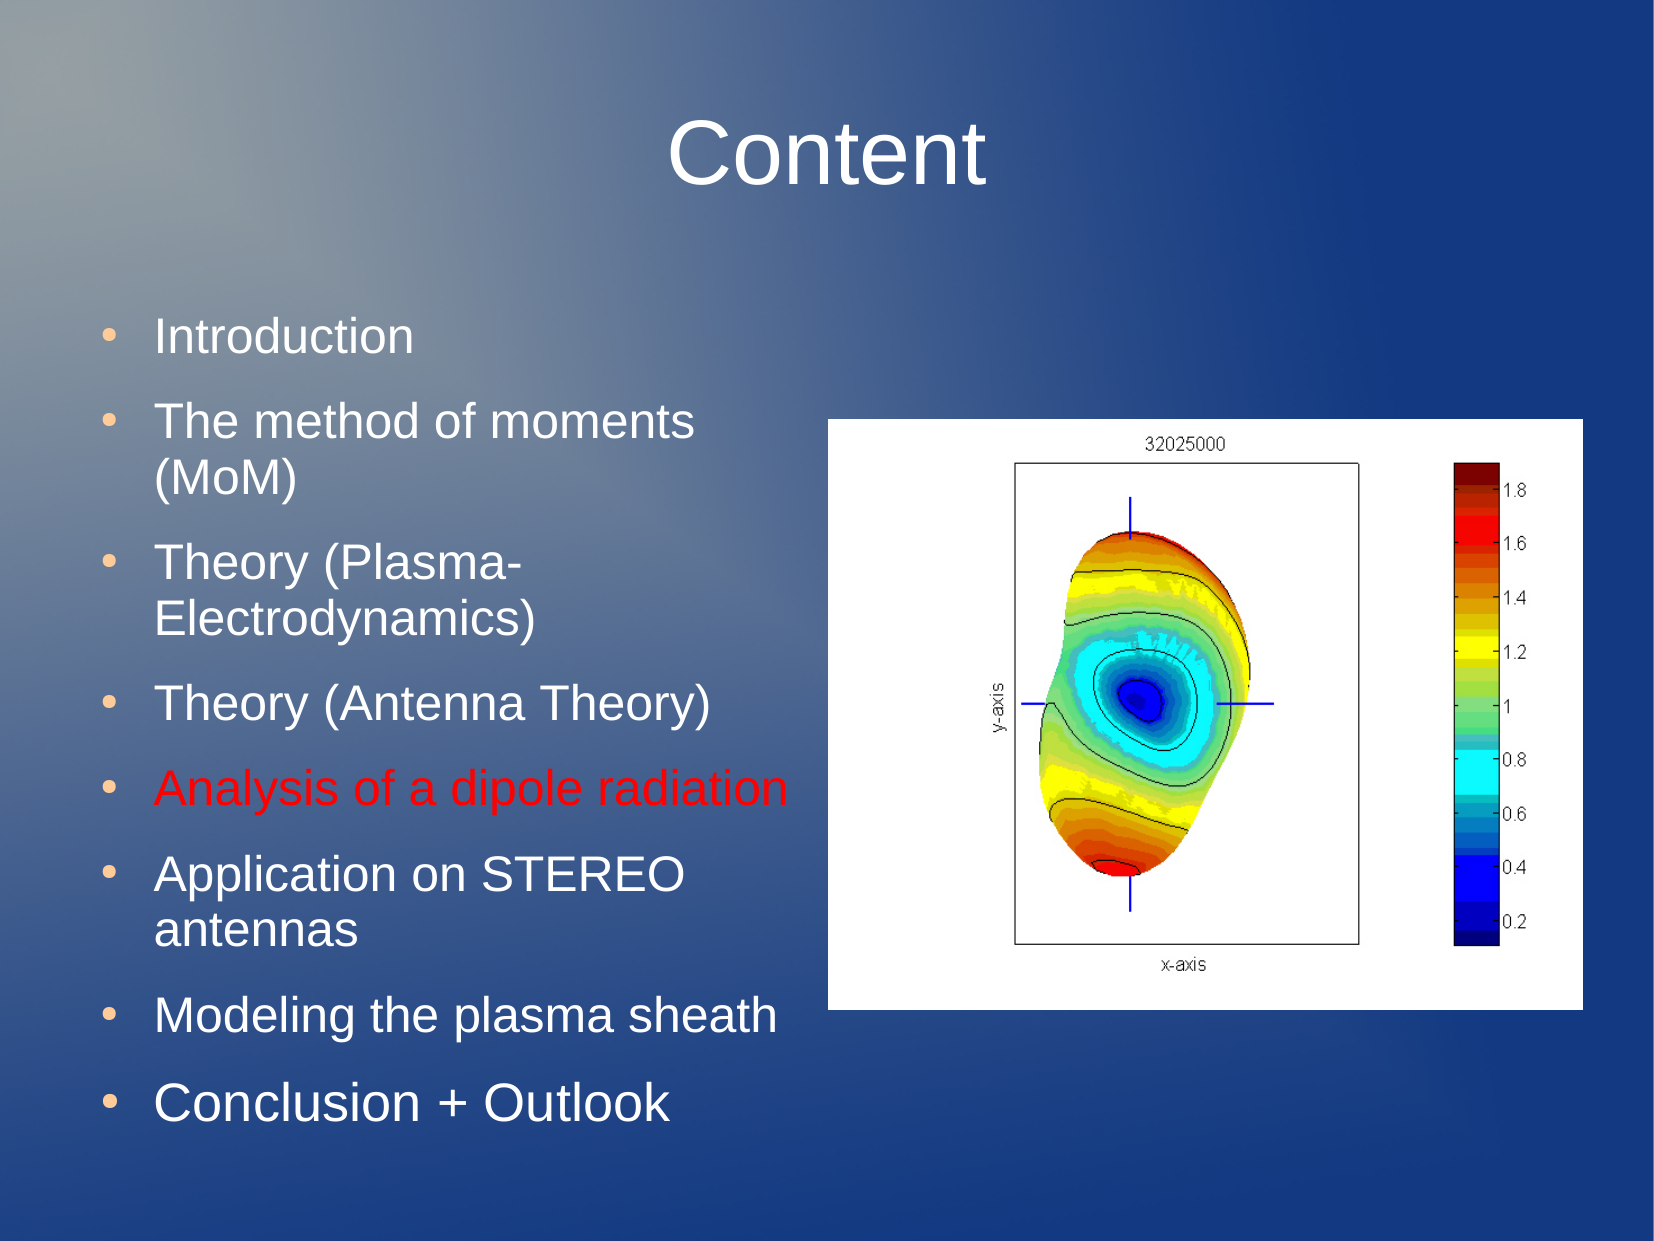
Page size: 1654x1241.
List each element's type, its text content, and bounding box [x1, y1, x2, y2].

list Introduction The method of moments (MoM) Theory (Plasma-Electrodynamics) Theory (Antenna Theory) Analysis of a dipole radiation Application on STEREO antennas Modeling the plasma sheath Conclusion + Outlook [82, 307, 809, 1140]
picture [0, 0, 1654, 1241]
title Content [82, 49, 1571, 257]
